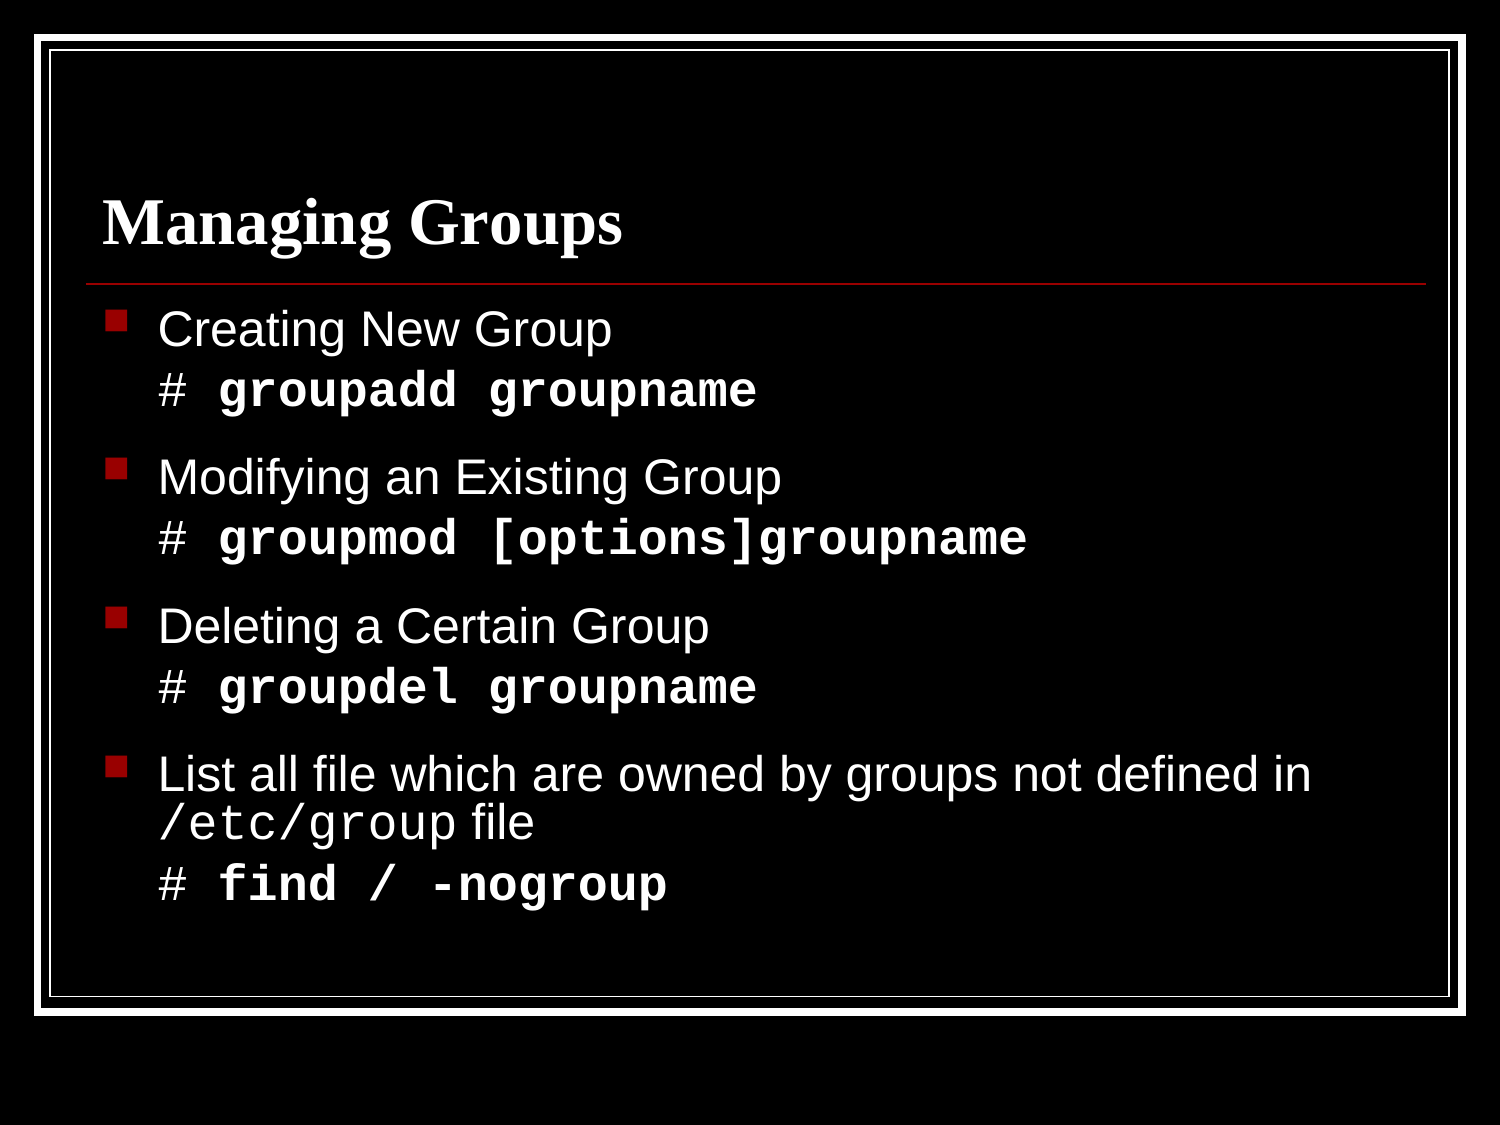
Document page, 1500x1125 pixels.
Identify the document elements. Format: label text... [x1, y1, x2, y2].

title Managing Groups [87, 77, 1426, 266]
list Creating New Group # groupadd groupname Modifying an Existing Group # groupmod [options]groupname Deleting a Certain Group # groupdel groupname List all file which are owned by groups not defined in /etc/group file # find / -nogroup [87, 299, 1426, 963]
